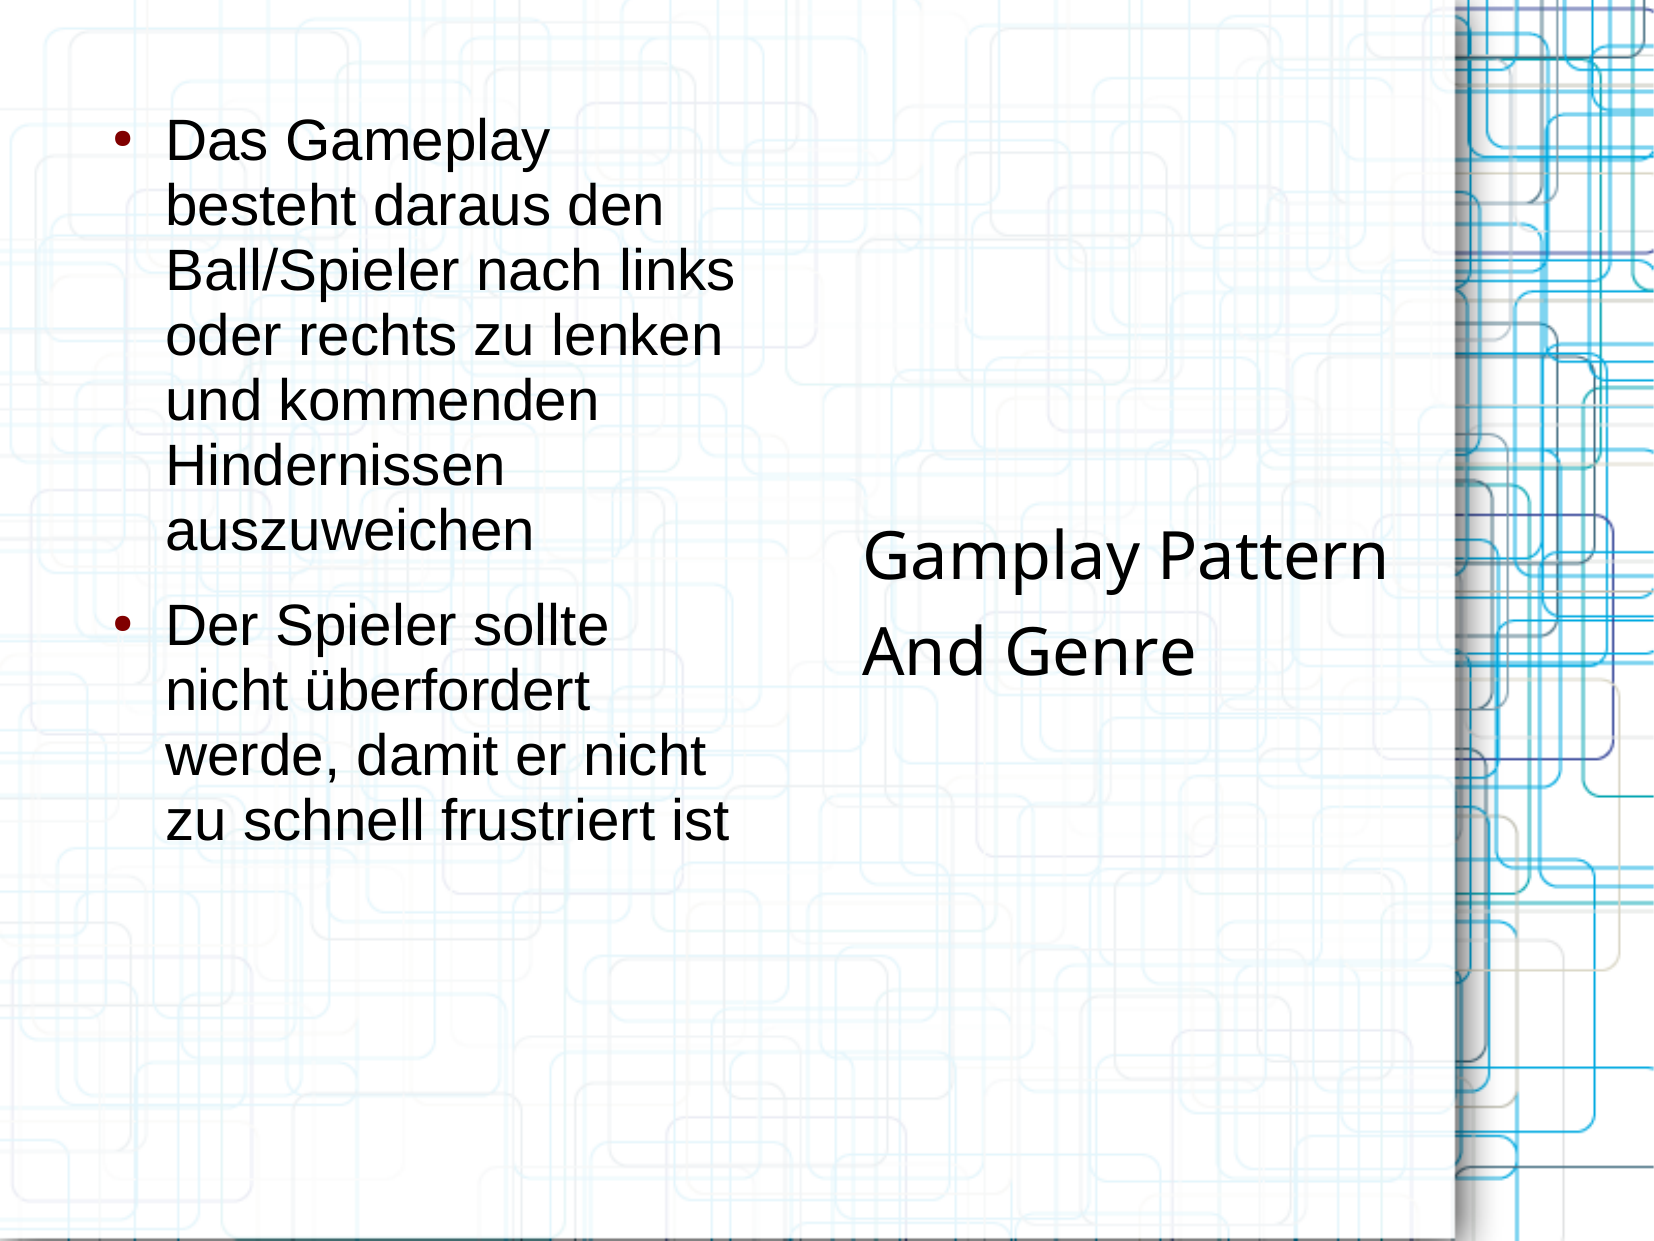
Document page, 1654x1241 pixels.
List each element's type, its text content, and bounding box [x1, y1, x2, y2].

list Gamplay Pattern And Genre [862, 507, 1418, 1109]
list Das Gameplay besteht daraus den Ball/Spieler nach links oder rechts zu lenken und kommenden Hindernissen auszuweichen Der Spieler sollte nicht überfordert werde, damit er nicht zu schnell frustriert ist [94, 107, 746, 1099]
picture [0, 0, 1654, 1241]
